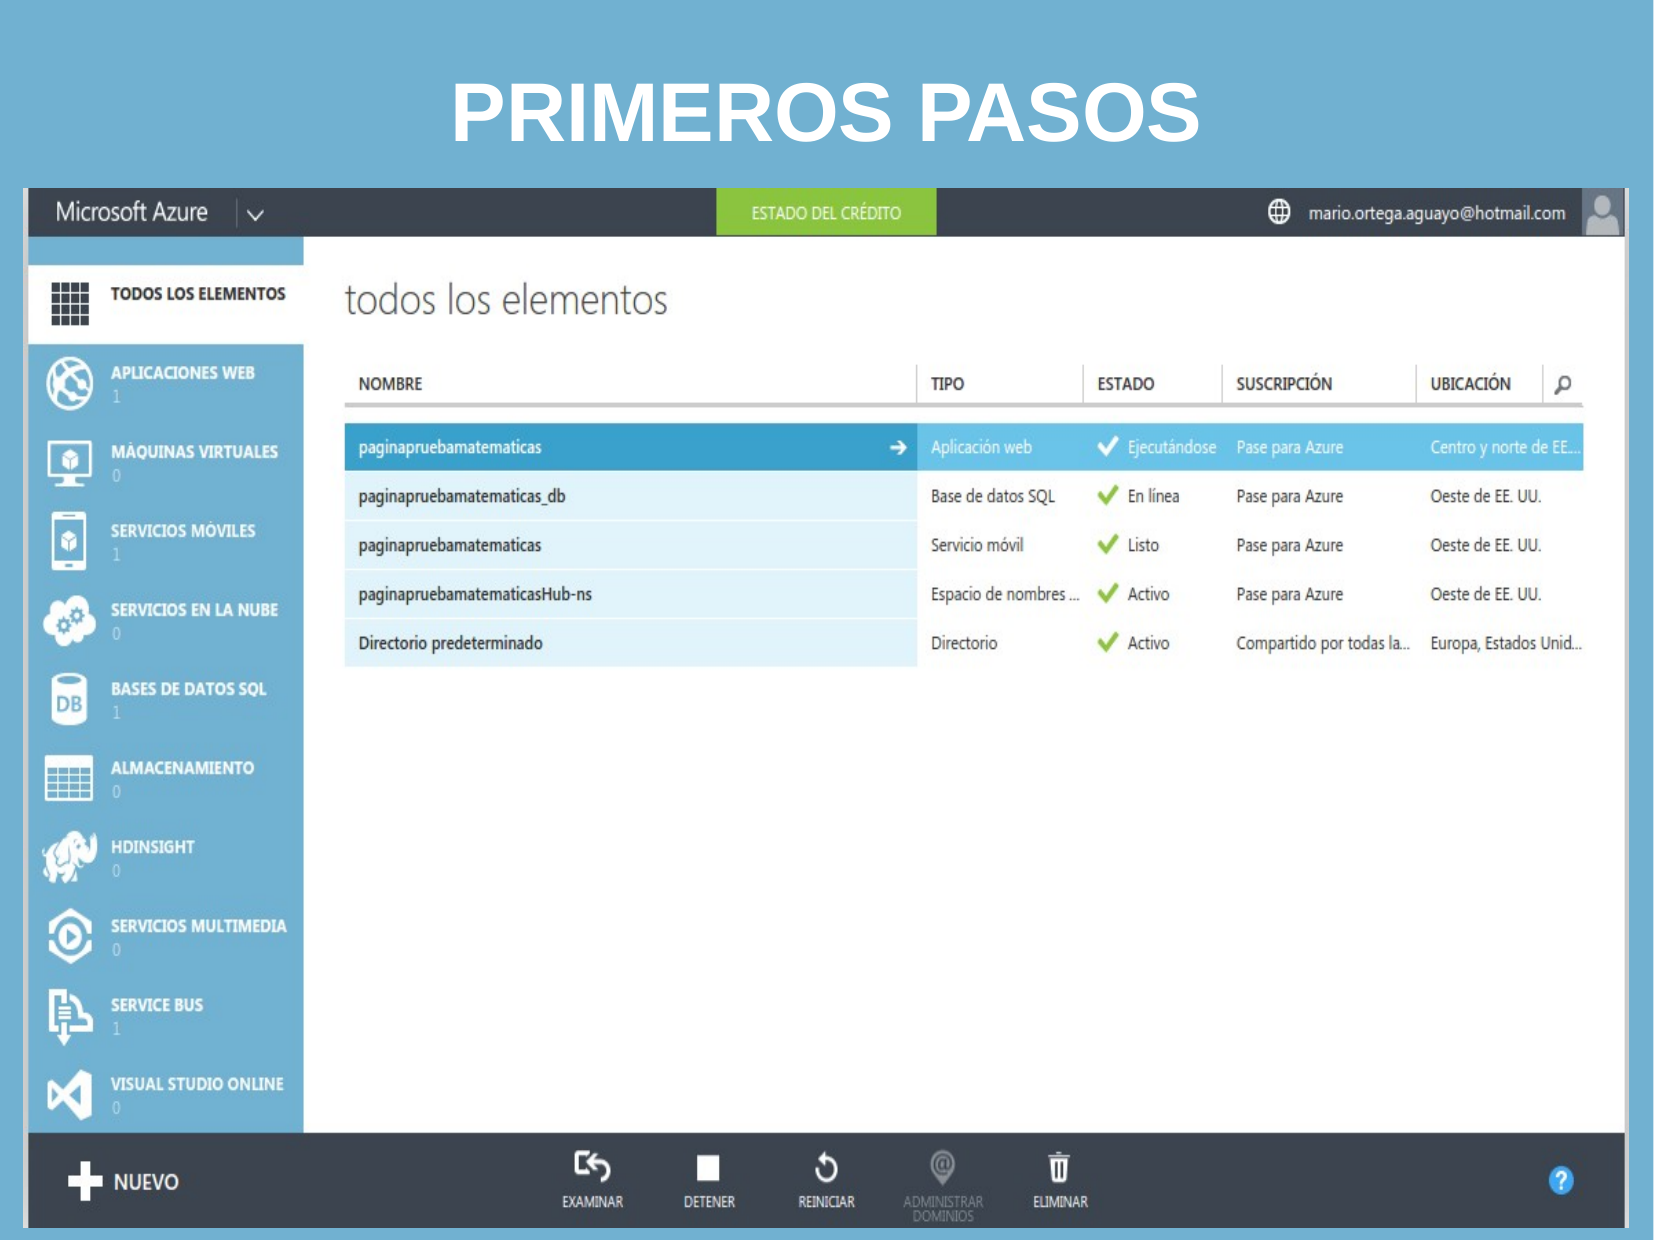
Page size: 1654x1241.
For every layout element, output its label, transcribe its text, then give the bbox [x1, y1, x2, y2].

picture [23, 188, 1629, 1228]
text_box PRIMEROS PASOS [0, 59, 1654, 168]
